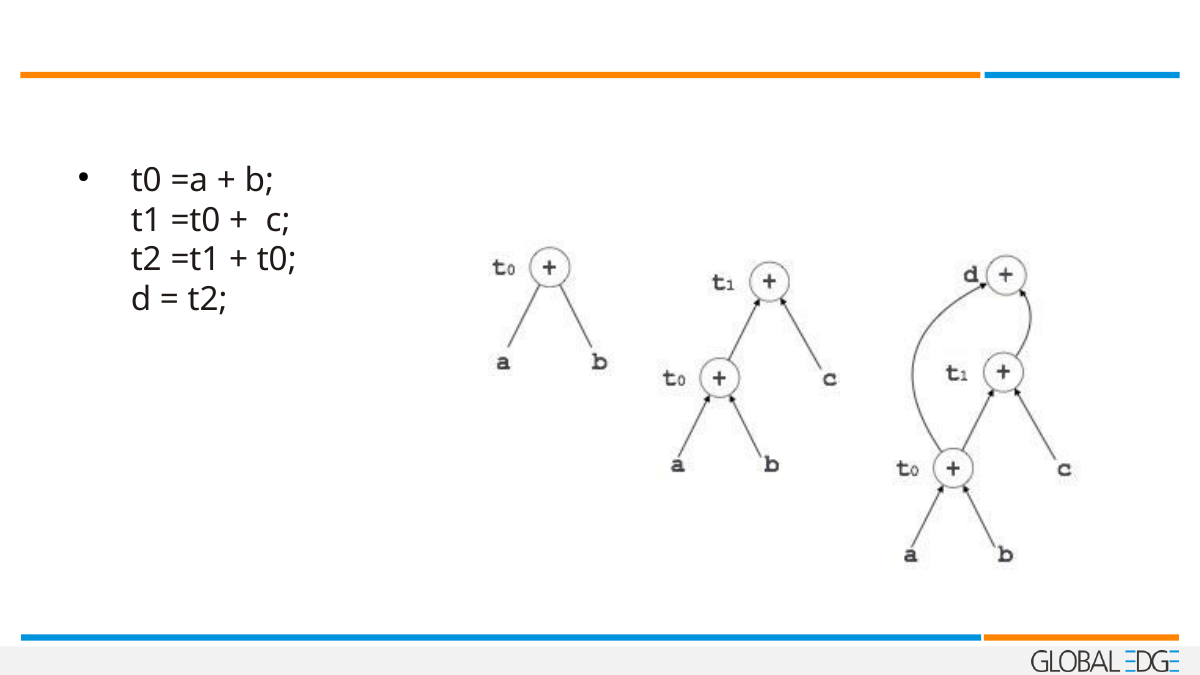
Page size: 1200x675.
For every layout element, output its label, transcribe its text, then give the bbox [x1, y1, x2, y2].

picture [657, 259, 841, 481]
picture [1031, 650, 1179, 672]
picture [892, 248, 1081, 571]
list t0 =a + b; t1 =t0 + c; t2 =t1 + t0; d = t2; [60, 157, 1140, 550]
picture [488, 239, 616, 376]
